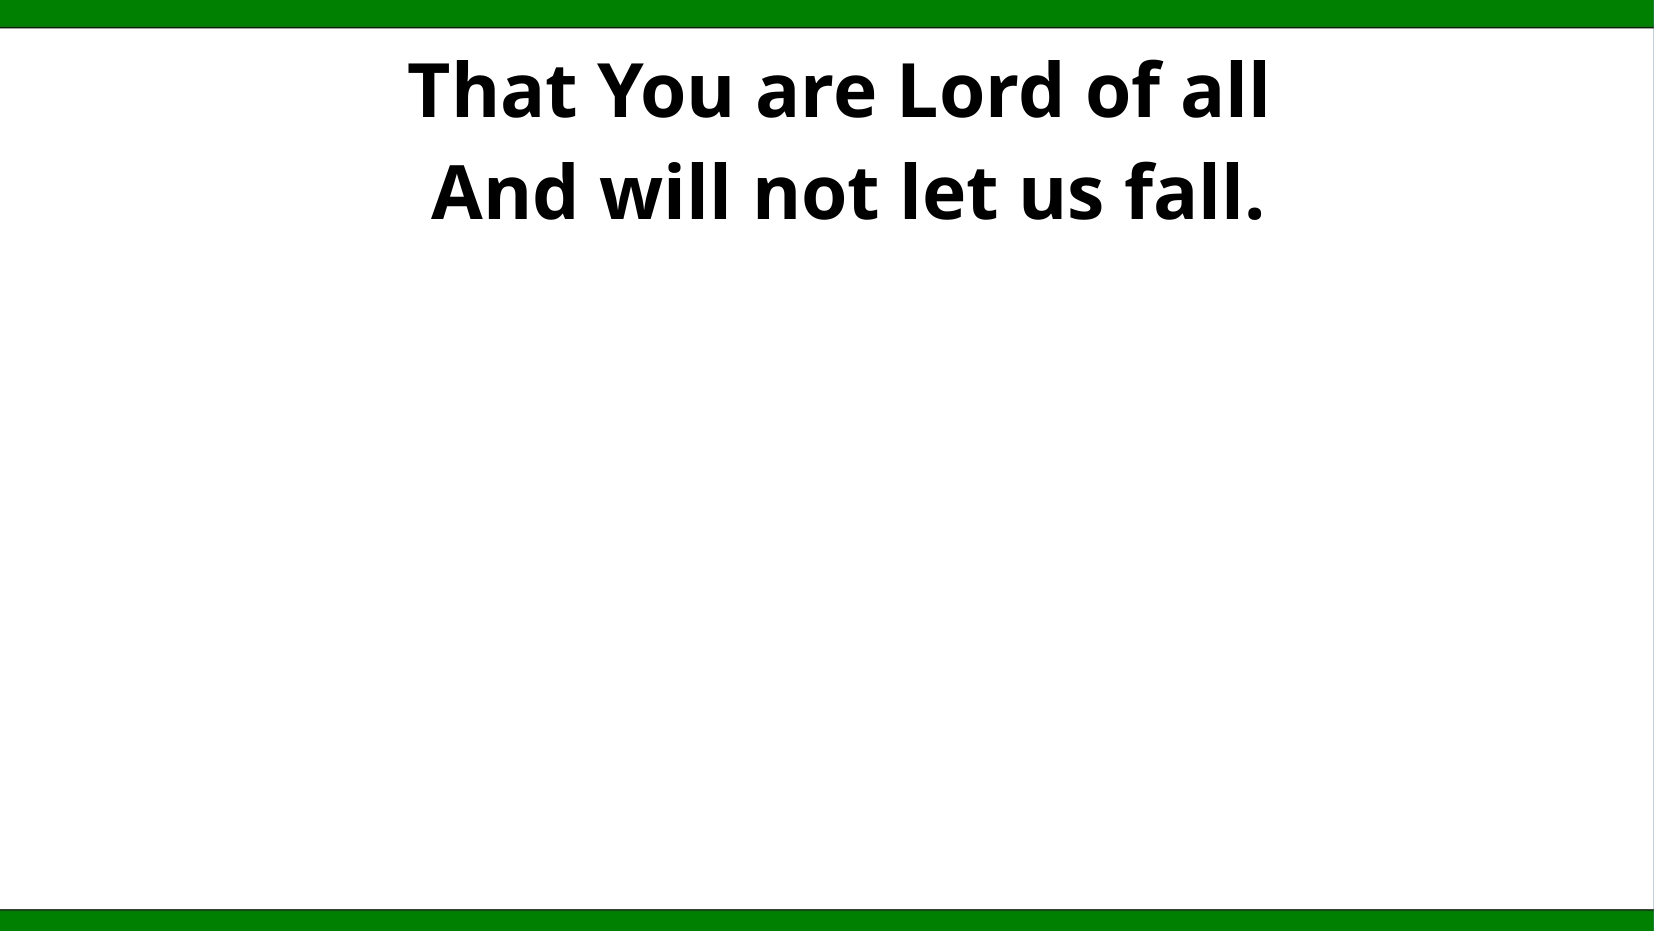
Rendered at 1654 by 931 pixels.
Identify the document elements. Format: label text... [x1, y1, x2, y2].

text_box That You are Lord of all And will not let us fall. [120, 30, 1561, 256]
picture [0, 0, 1654, 931]
